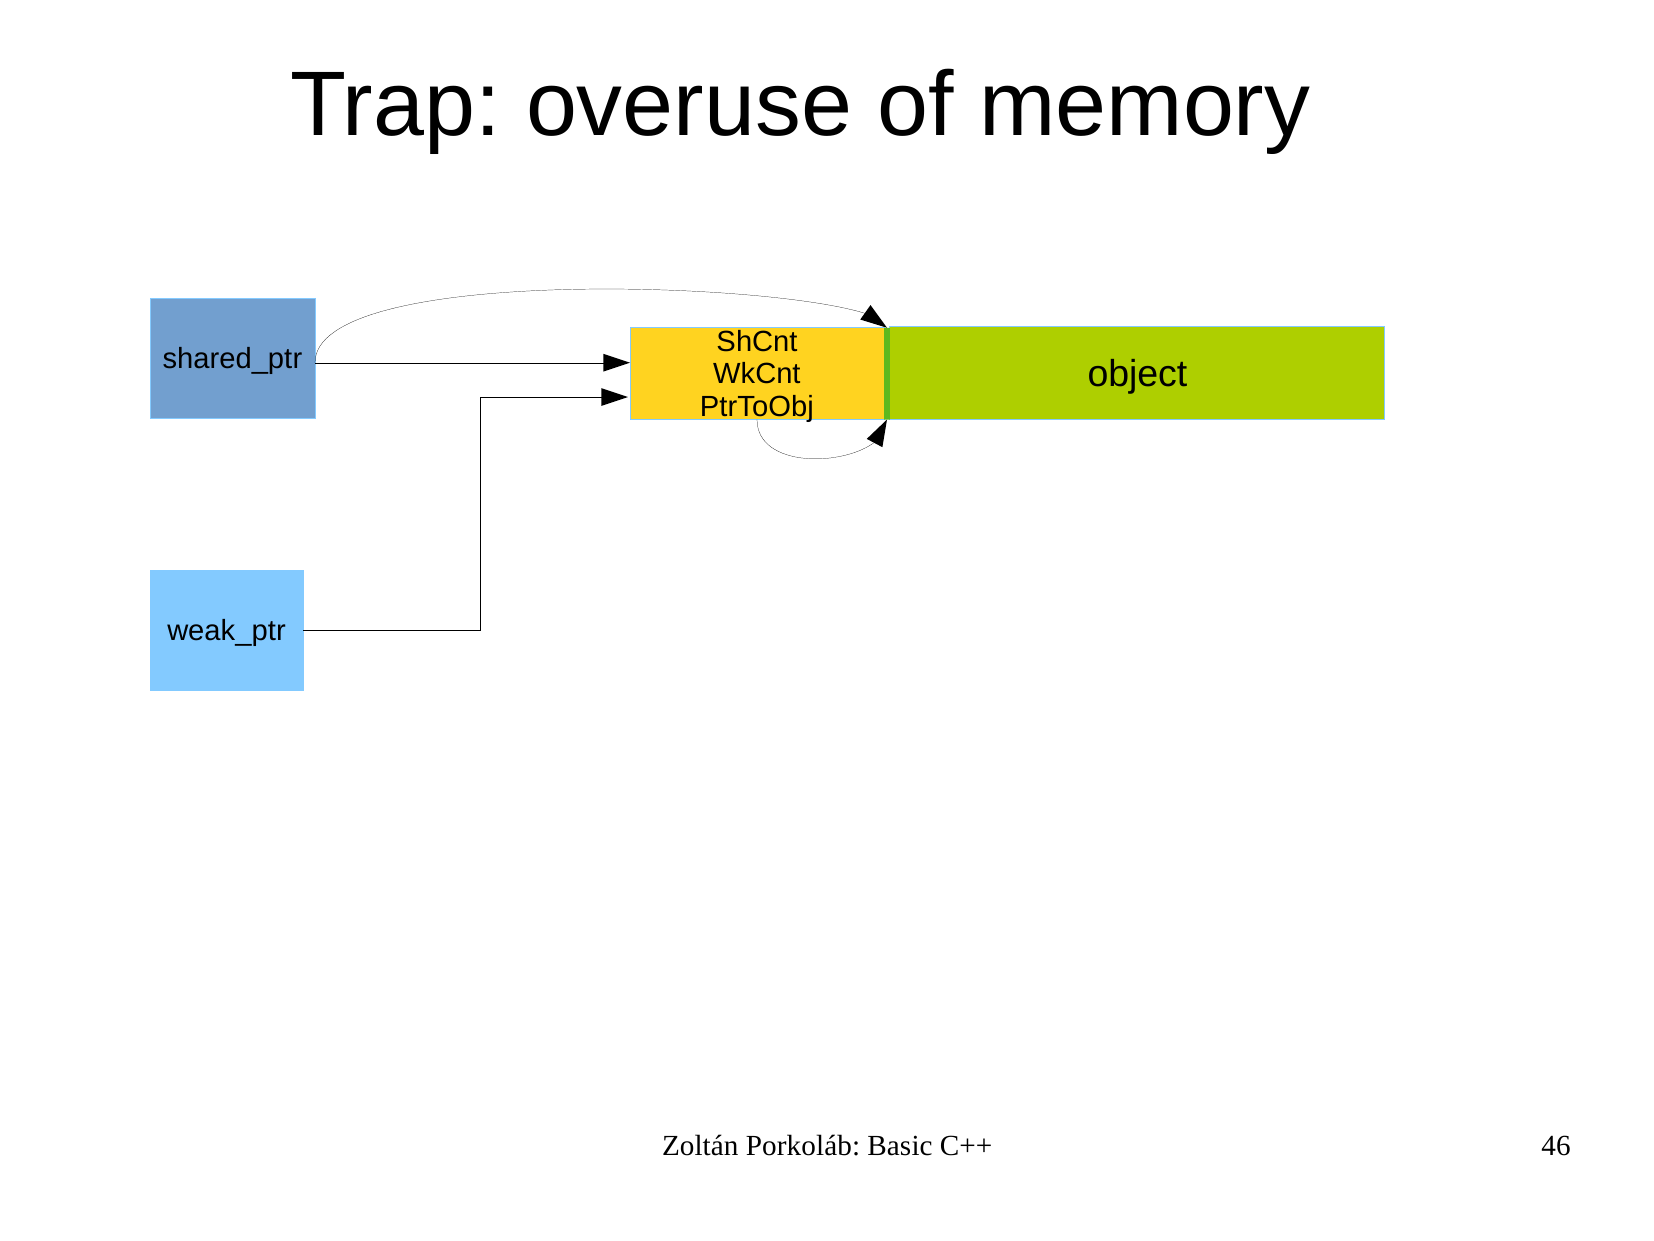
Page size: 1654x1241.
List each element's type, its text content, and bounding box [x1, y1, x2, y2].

text_box [884, 327, 890, 420]
text_box shared_ptr [150, 298, 316, 419]
text_box object [889, 326, 1385, 420]
title Trap: overuse of memory [56, 0, 1546, 208]
text_box weak_ptr [150, 570, 304, 691]
text_box ShCnt WkCnt PtrToObj [630, 327, 884, 420]
